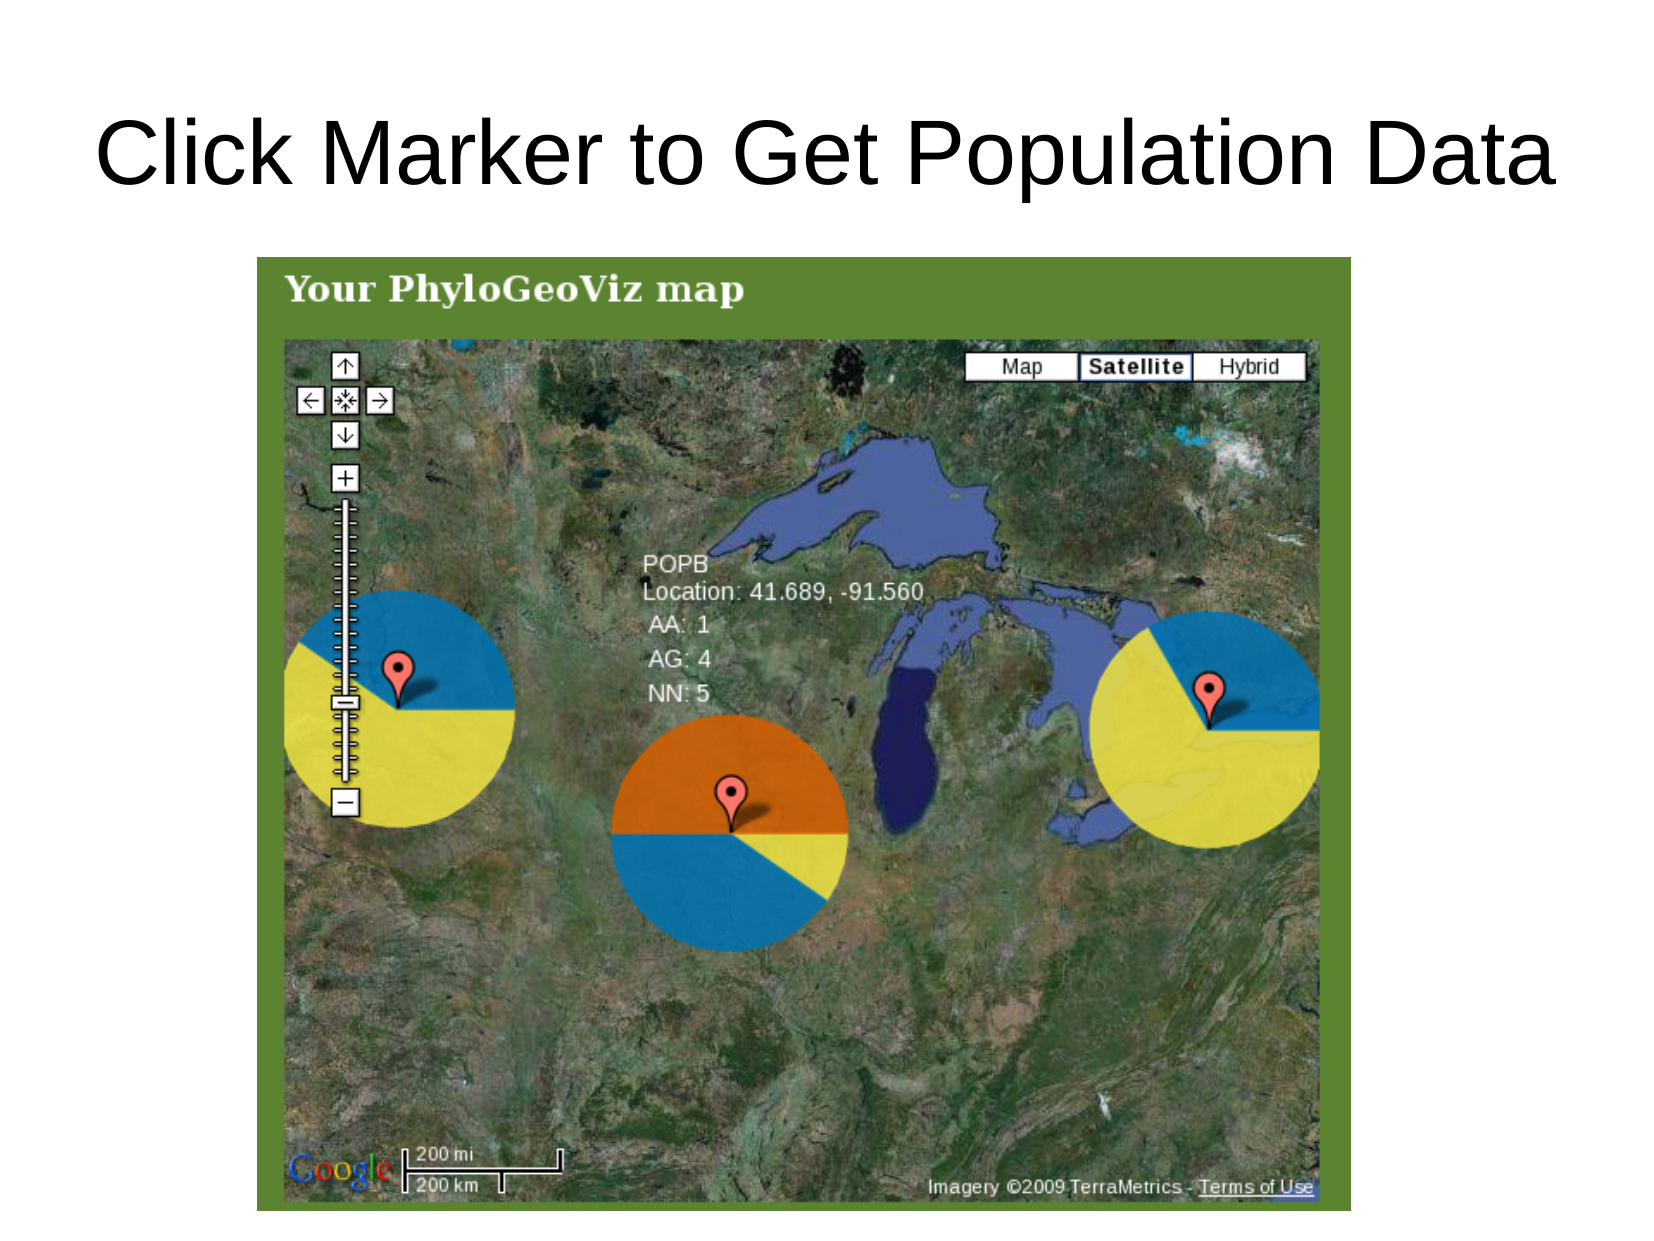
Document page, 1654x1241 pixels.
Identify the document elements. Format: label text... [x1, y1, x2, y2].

title Click Marker to Get Population Data [82, 56, 1571, 250]
picture [257, 257, 1351, 1211]
